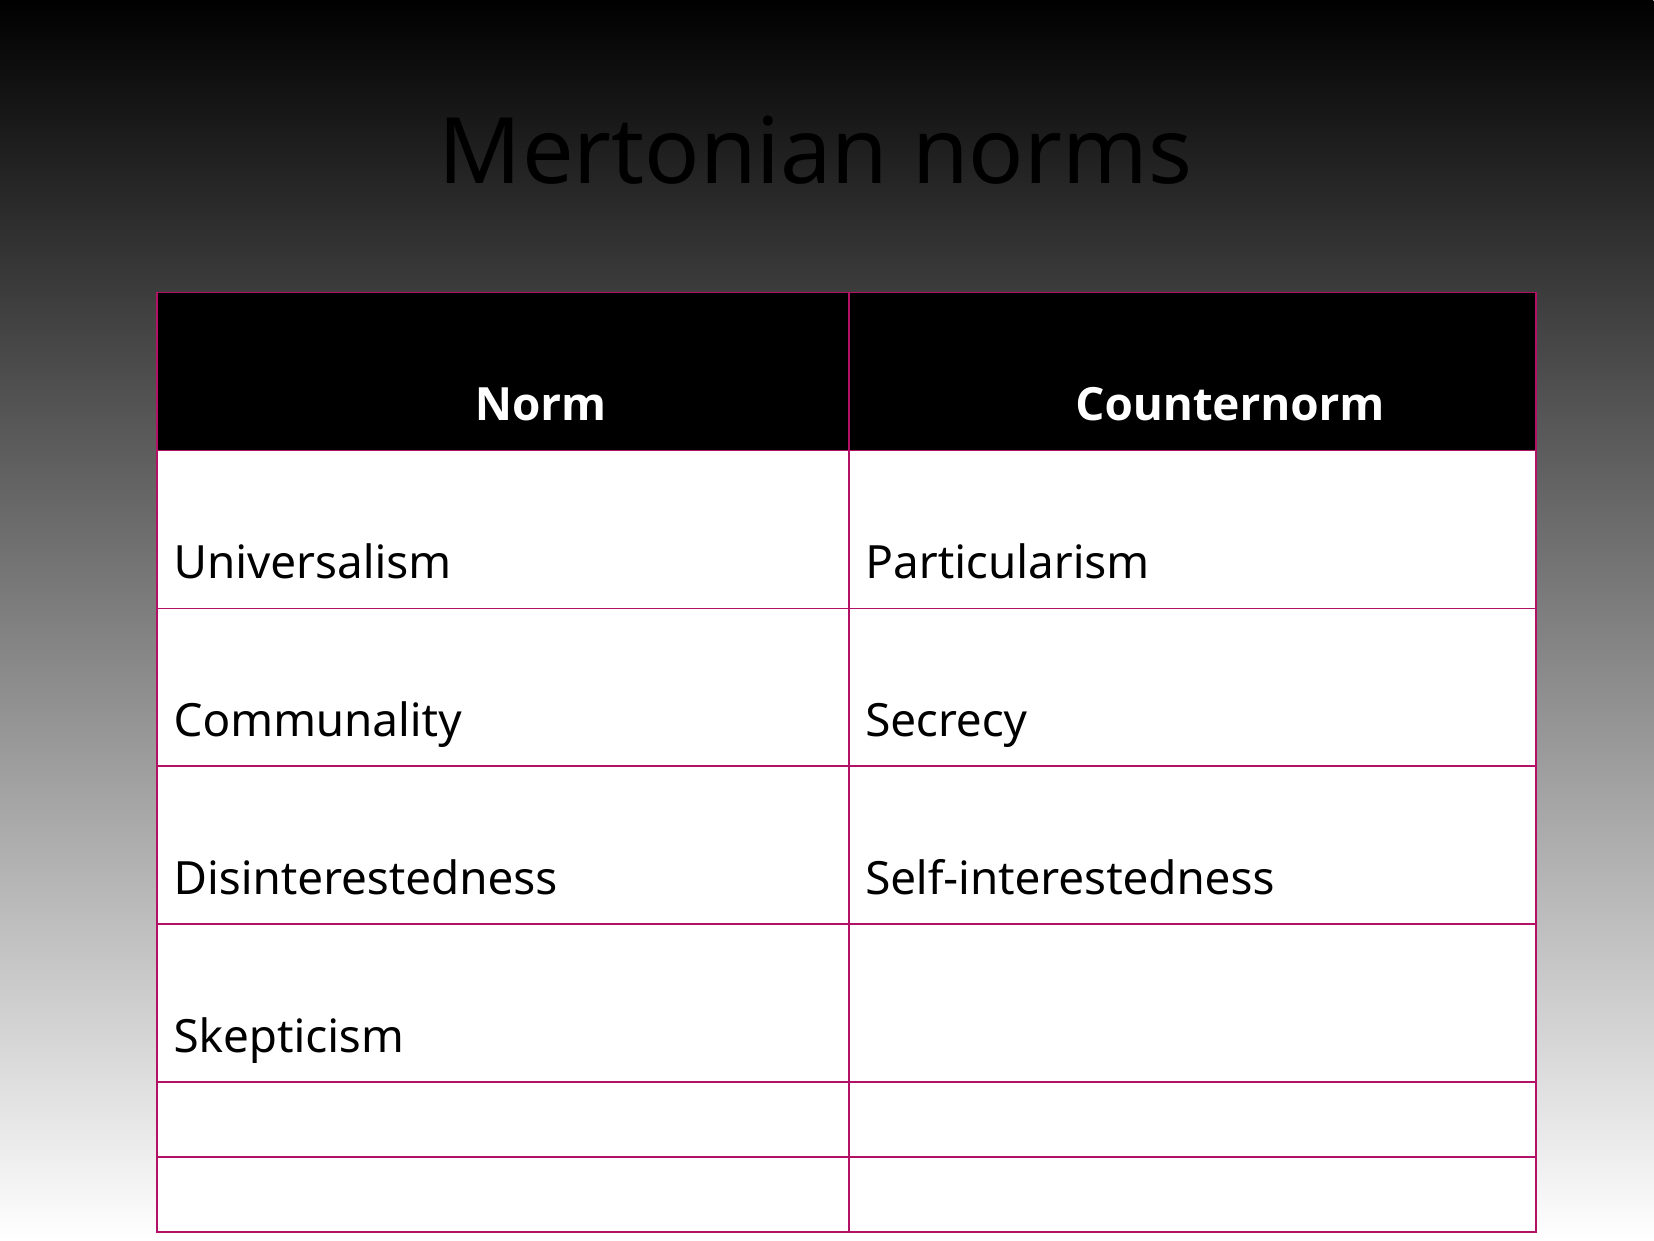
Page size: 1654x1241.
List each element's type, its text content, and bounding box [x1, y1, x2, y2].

table_cell Skepticism [158, 925, 848, 1081]
table_header Norm [158, 293, 848, 450]
table_cell [158, 1083, 848, 1156]
table_cell Secrecy [850, 609, 1535, 765]
table_cell [850, 1158, 1535, 1231]
table_cell [850, 1083, 1535, 1156]
table_header Counternorm [850, 293, 1535, 450]
title Mertonian norms [71, 45, 1561, 253]
table_cell Communality [158, 609, 848, 765]
table_cell [158, 1158, 848, 1231]
table_cell Disinterestedness [158, 767, 848, 923]
table_cell Universalism [158, 451, 848, 608]
table_cell Self-interestedness [850, 767, 1535, 923]
table_cell [850, 925, 1535, 1081]
table_cell Particularism [850, 451, 1535, 608]
